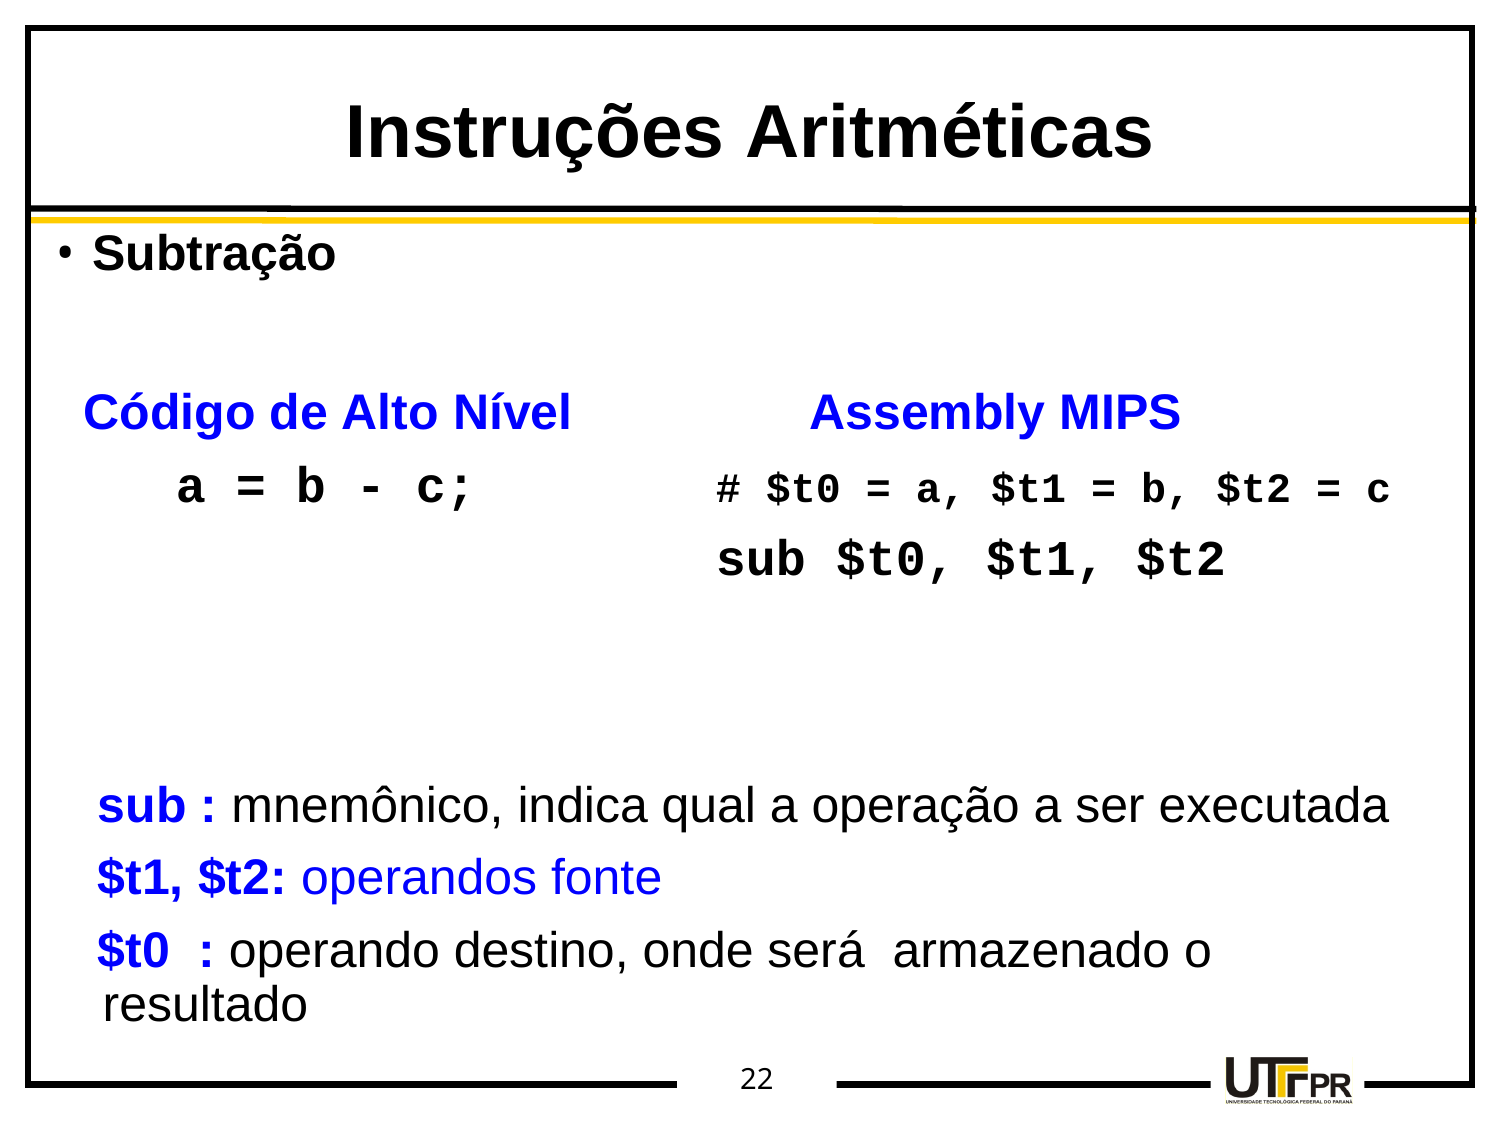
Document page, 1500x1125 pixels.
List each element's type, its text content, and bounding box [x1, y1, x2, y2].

title Instruções Aritméticas [0, 78, 1500, 185]
list Subtração Código de Alto Nível Assembly MIPS a = b - c; # $t0 = a, $t1 = b, $t2 = c sub $t0, $t1, $t2 sub : mnemônico, indica qual a operação a ser executada $t1, $t2: operandos fonte $t0 : operando destino, onde será armazenado o resultado [41, 219, 1447, 1125]
